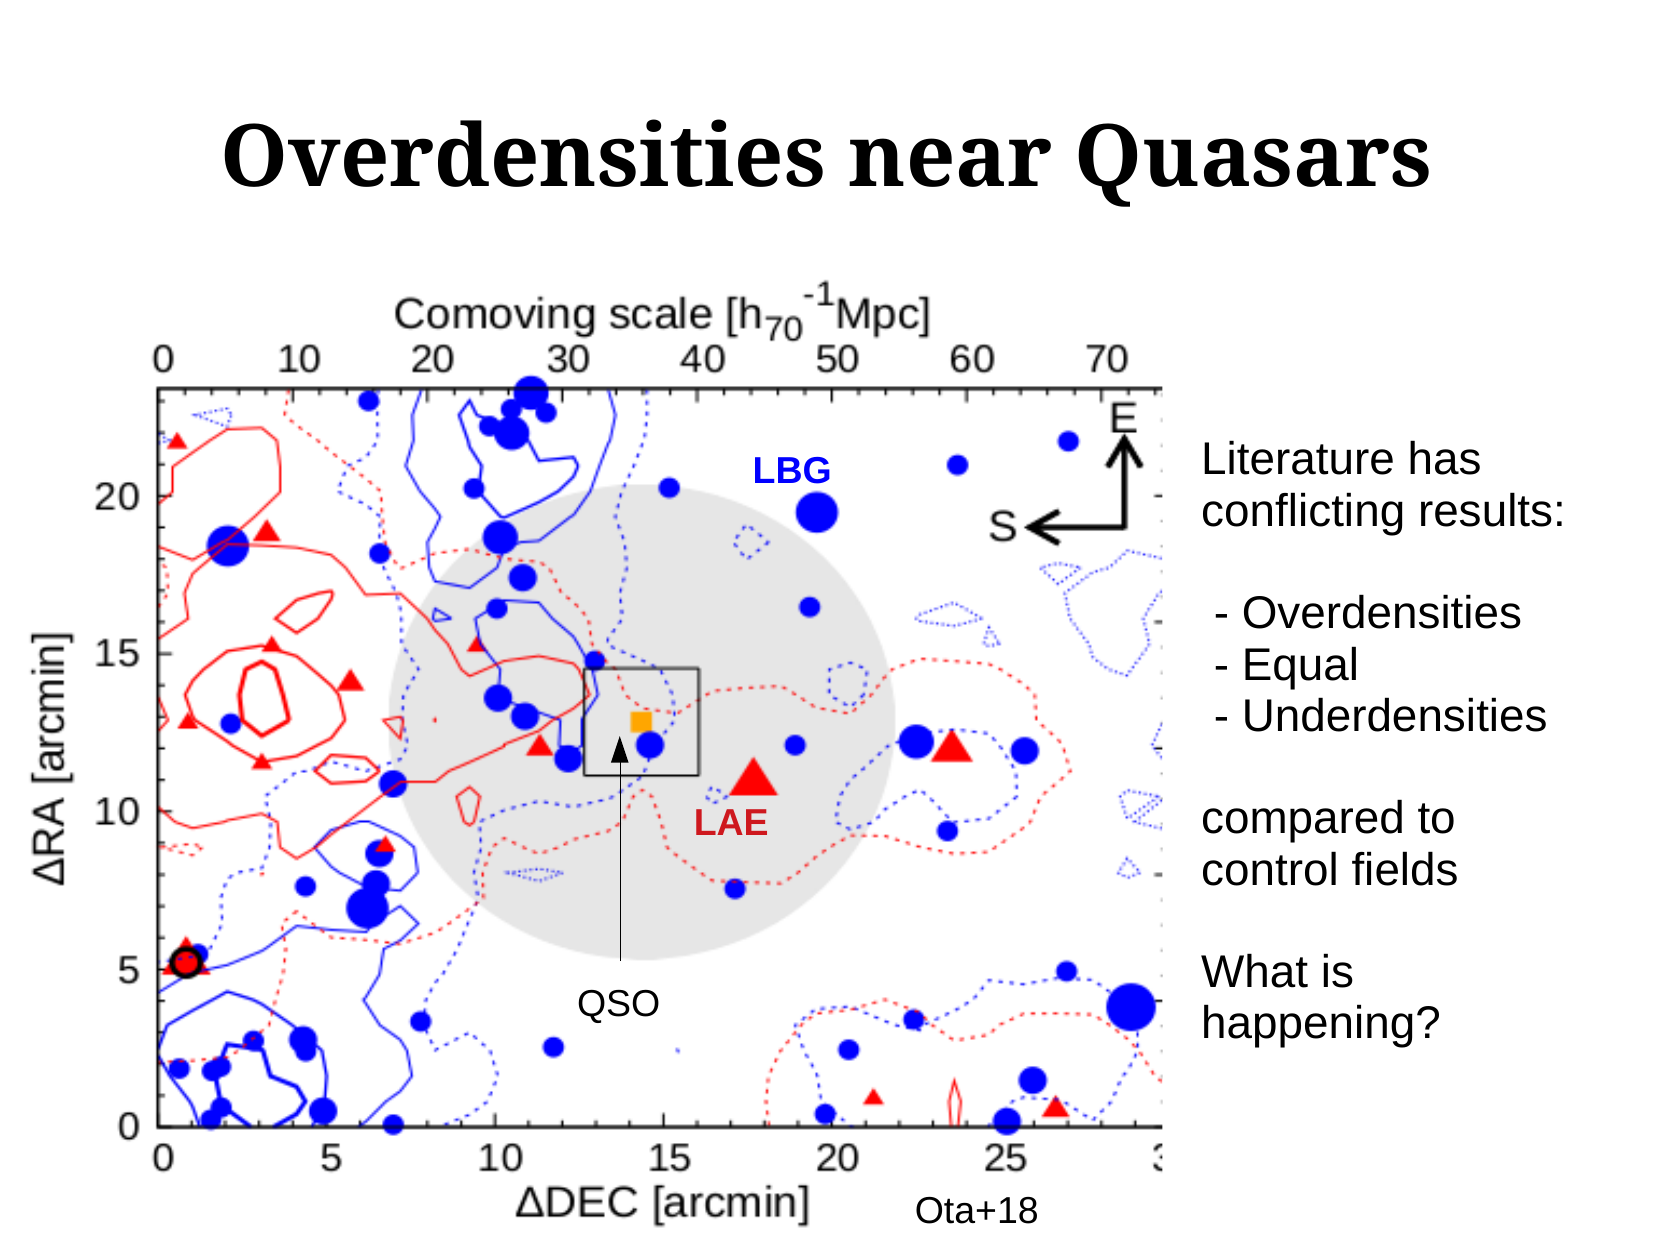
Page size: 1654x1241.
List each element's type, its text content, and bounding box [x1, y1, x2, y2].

picture [4, 262, 1163, 1236]
text_box Ota+18 [900, 1182, 1163, 1240]
text_box Literature has conflicting results: - Overdensities - Equal - Underdensities compared to control fields What is happening? [1186, 426, 1599, 1057]
text_box QSO [525, 975, 713, 1032]
title Overdensities near Quasars [82, 49, 1571, 257]
text_box LAE [637, 793, 826, 851]
text_box LBG [698, 442, 887, 500]
